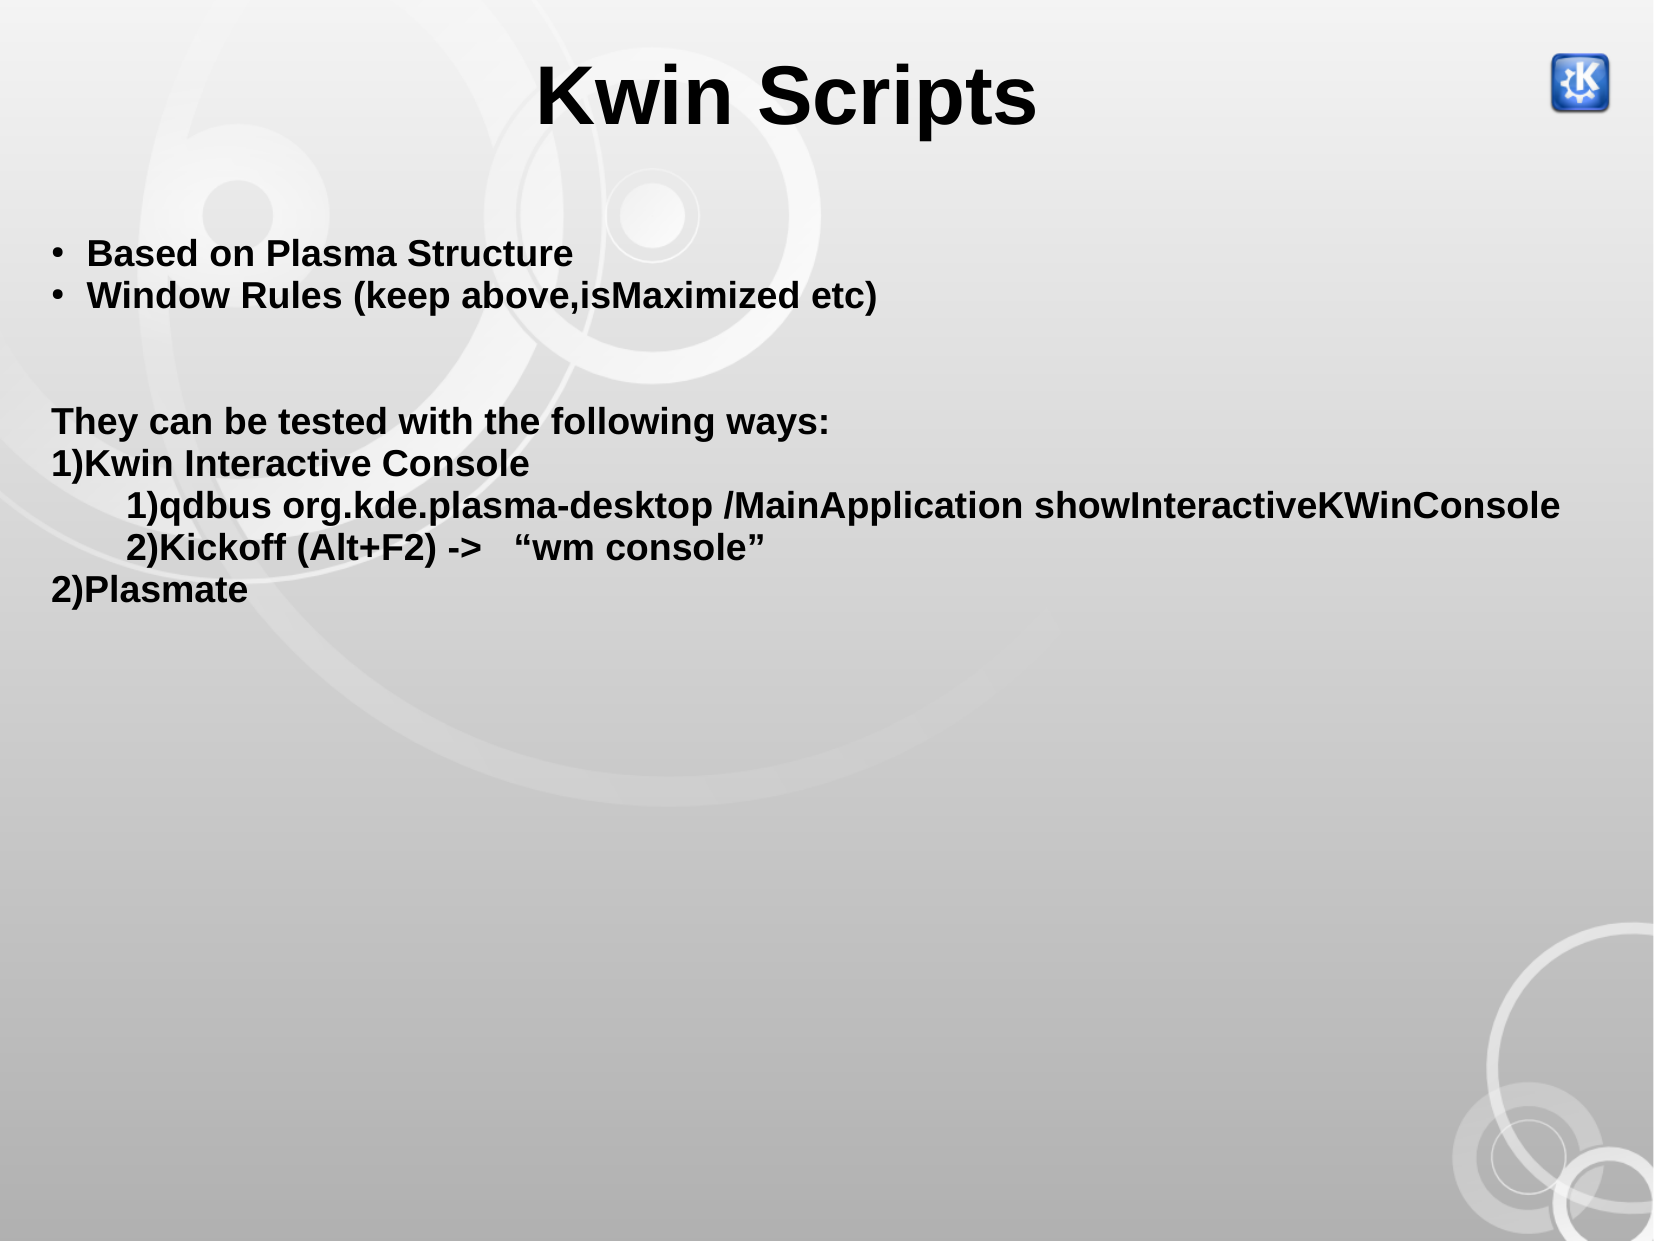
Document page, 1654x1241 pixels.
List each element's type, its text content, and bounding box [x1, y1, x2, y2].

text_box Based on Plasma Structure Window Rules (keep above,isMaximized etc) They can be tested with the following ways: 1)Kwin Interactive Console 1)qdbus org.kde.plasma-desktop /MainApplication showInteractiveKWinConsole 2)Kickoff (Alt+F2) -> “wm console” 2)Plasmate [36, 225, 1642, 912]
picture [0, 0, 1654, 1241]
text_box Kwin Scripts [15, 41, 1561, 150]
